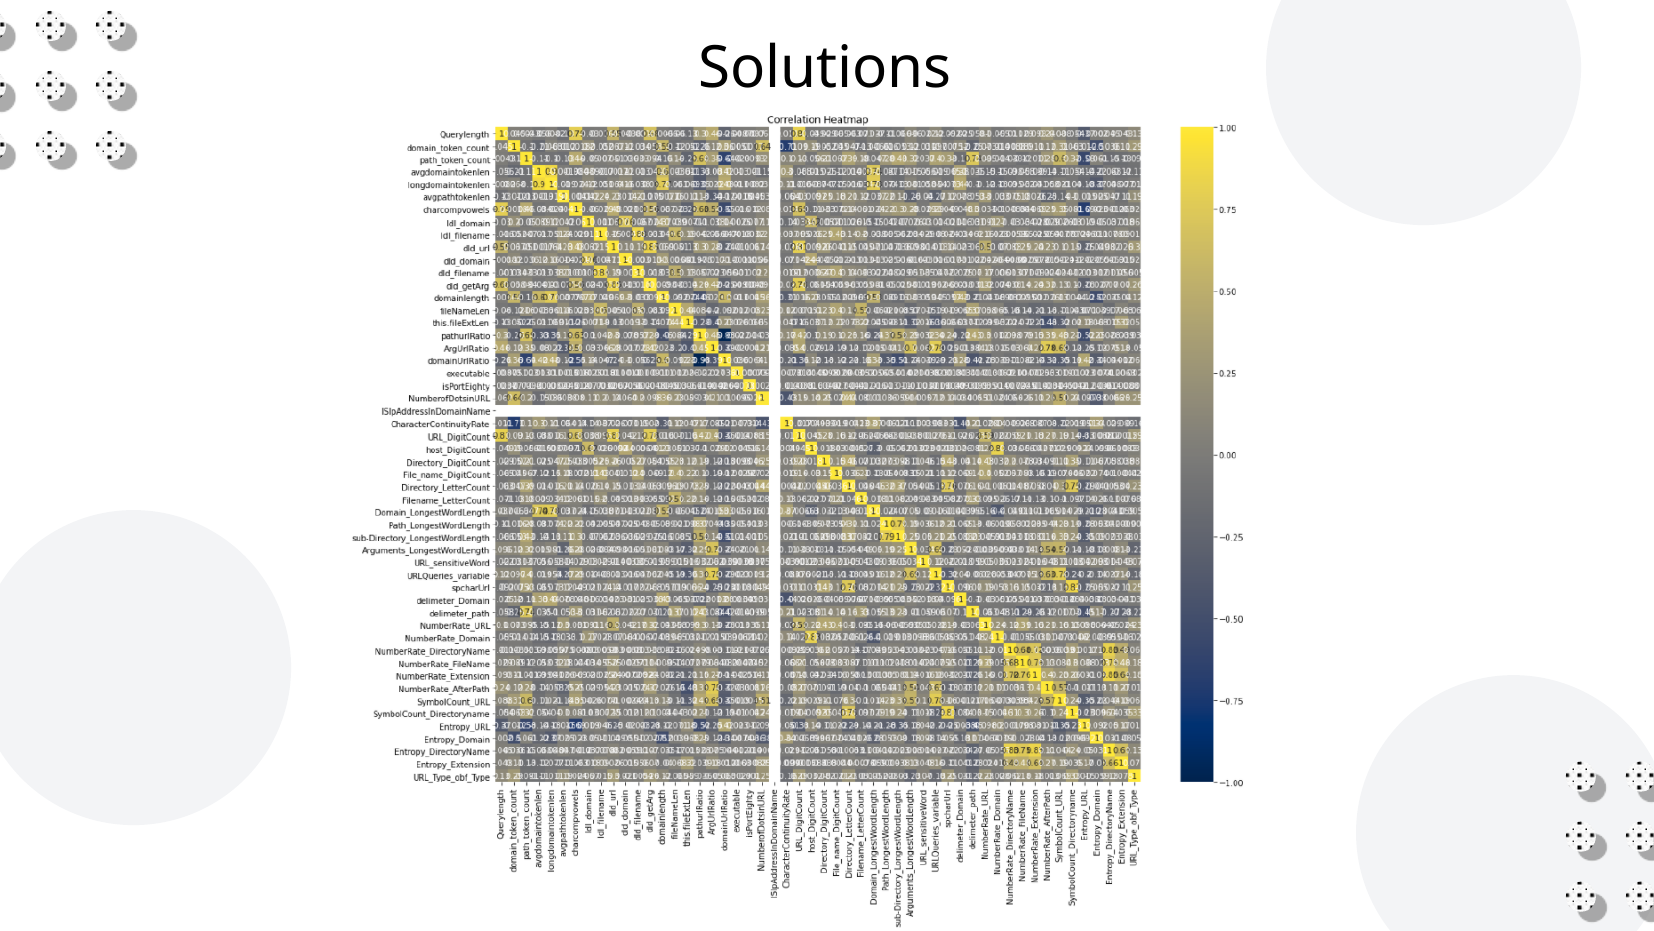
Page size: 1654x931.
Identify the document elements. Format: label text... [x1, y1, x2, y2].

picture [95, 70, 126, 101]
picture [35, 10, 66, 41]
picture [1565, 881, 1596, 912]
picture [1565, 821, 1596, 852]
picture [95, 10, 126, 41]
picture [0, 74, 6, 99]
picture [35, 70, 66, 101]
picture [1625, 881, 1654, 912]
picture [1565, 761, 1596, 792]
picture [95, 130, 127, 161]
picture [1625, 761, 1654, 792]
picture [1625, 821, 1654, 852]
picture [0, 133, 7, 159]
picture [0, 13, 6, 38]
picture [35, 130, 67, 161]
picture [351, 109, 1244, 931]
text_box Solutions [420, 17, 1231, 109]
